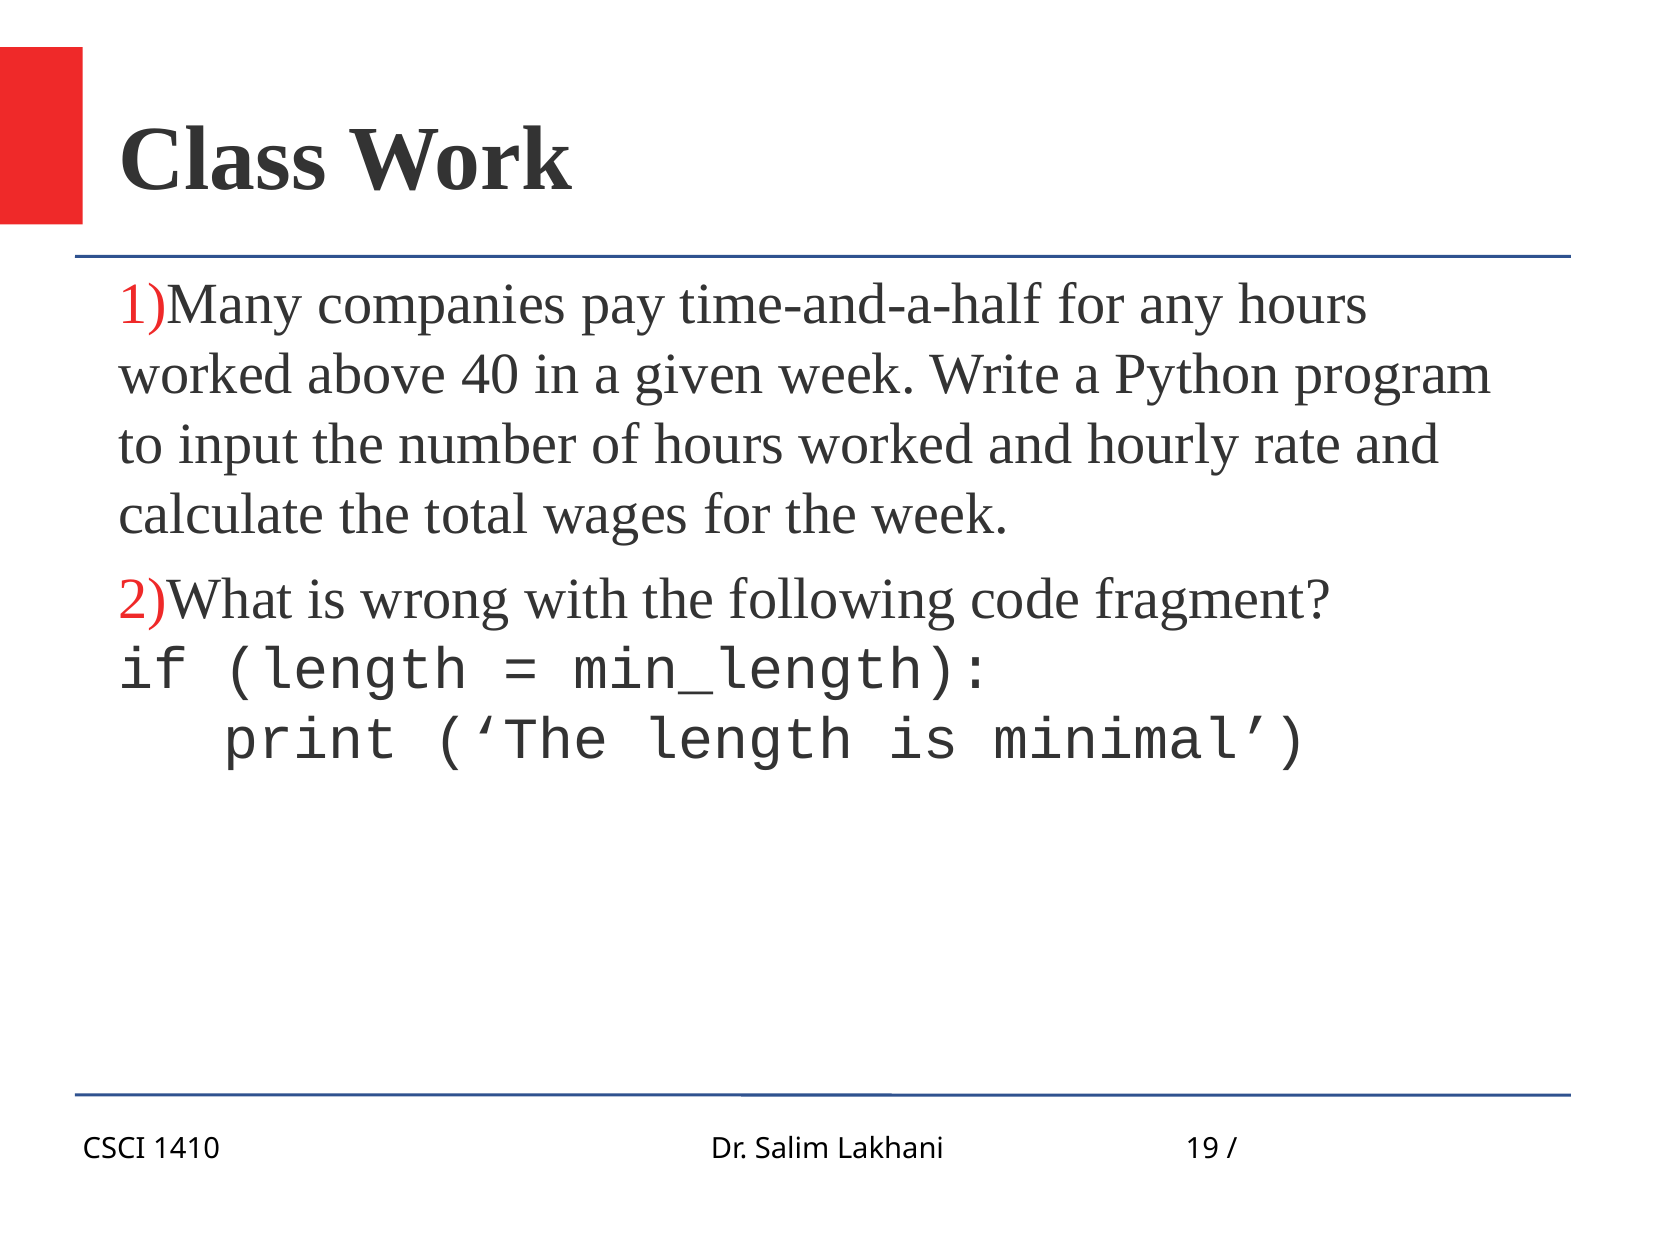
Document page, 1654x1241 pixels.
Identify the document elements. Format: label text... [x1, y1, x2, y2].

title Class Work [118, 49, 1571, 257]
list Many companies pay time-and-a-half for any hours worked above 40 in a given week. Write a Python program to input the number of hours worked and hourly rate and calculate the total wages for the week. What is wrong with the following code fragment? if (length = min_length): print (‘The length is minimal’) [118, 265, 1536, 1081]
text_box / [1185, 1129, 1571, 1216]
text_box CSCI 1410 [82, 1129, 468, 1216]
text_box Dr. Salim Lakhani [565, 1129, 1090, 1216]
